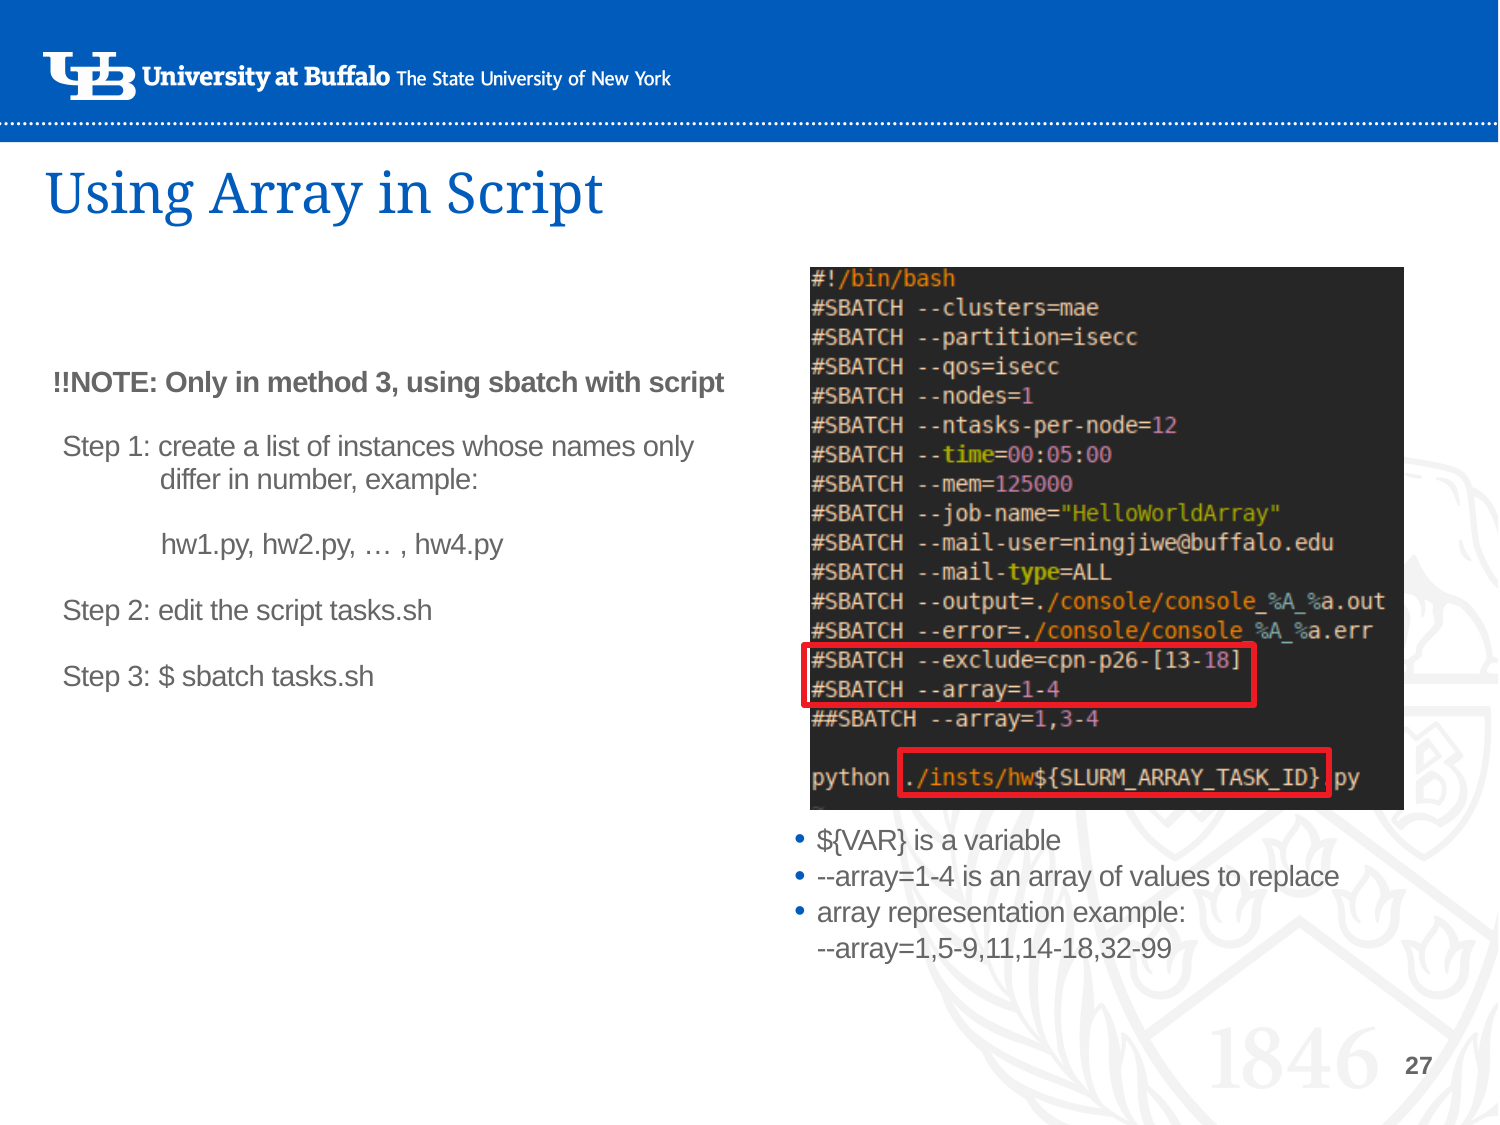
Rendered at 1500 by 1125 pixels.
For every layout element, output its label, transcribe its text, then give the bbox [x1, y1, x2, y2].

text_box [804, 645, 1255, 706]
text_box [900, 750, 1330, 796]
text_box Step 1: create a list of instances whose names only differ in number, example: hw1.py, hw2.py, … , hw4.py Step 2: edit the script tasks.sh Step 3: $ sbatch tasks.sh [47, 422, 732, 788]
text_box !!NOTE: Only in method 3, using sbatch with script [37, 358, 747, 439]
title Using Array in Script [30, 153, 1387, 233]
list ${VAR} is a variable --array=1-4 is an array of values to replace array representation example: --array=1,5-9,11,14-18,32-99 [764, 825, 1453, 1051]
picture [0, 0, 1499, 1125]
